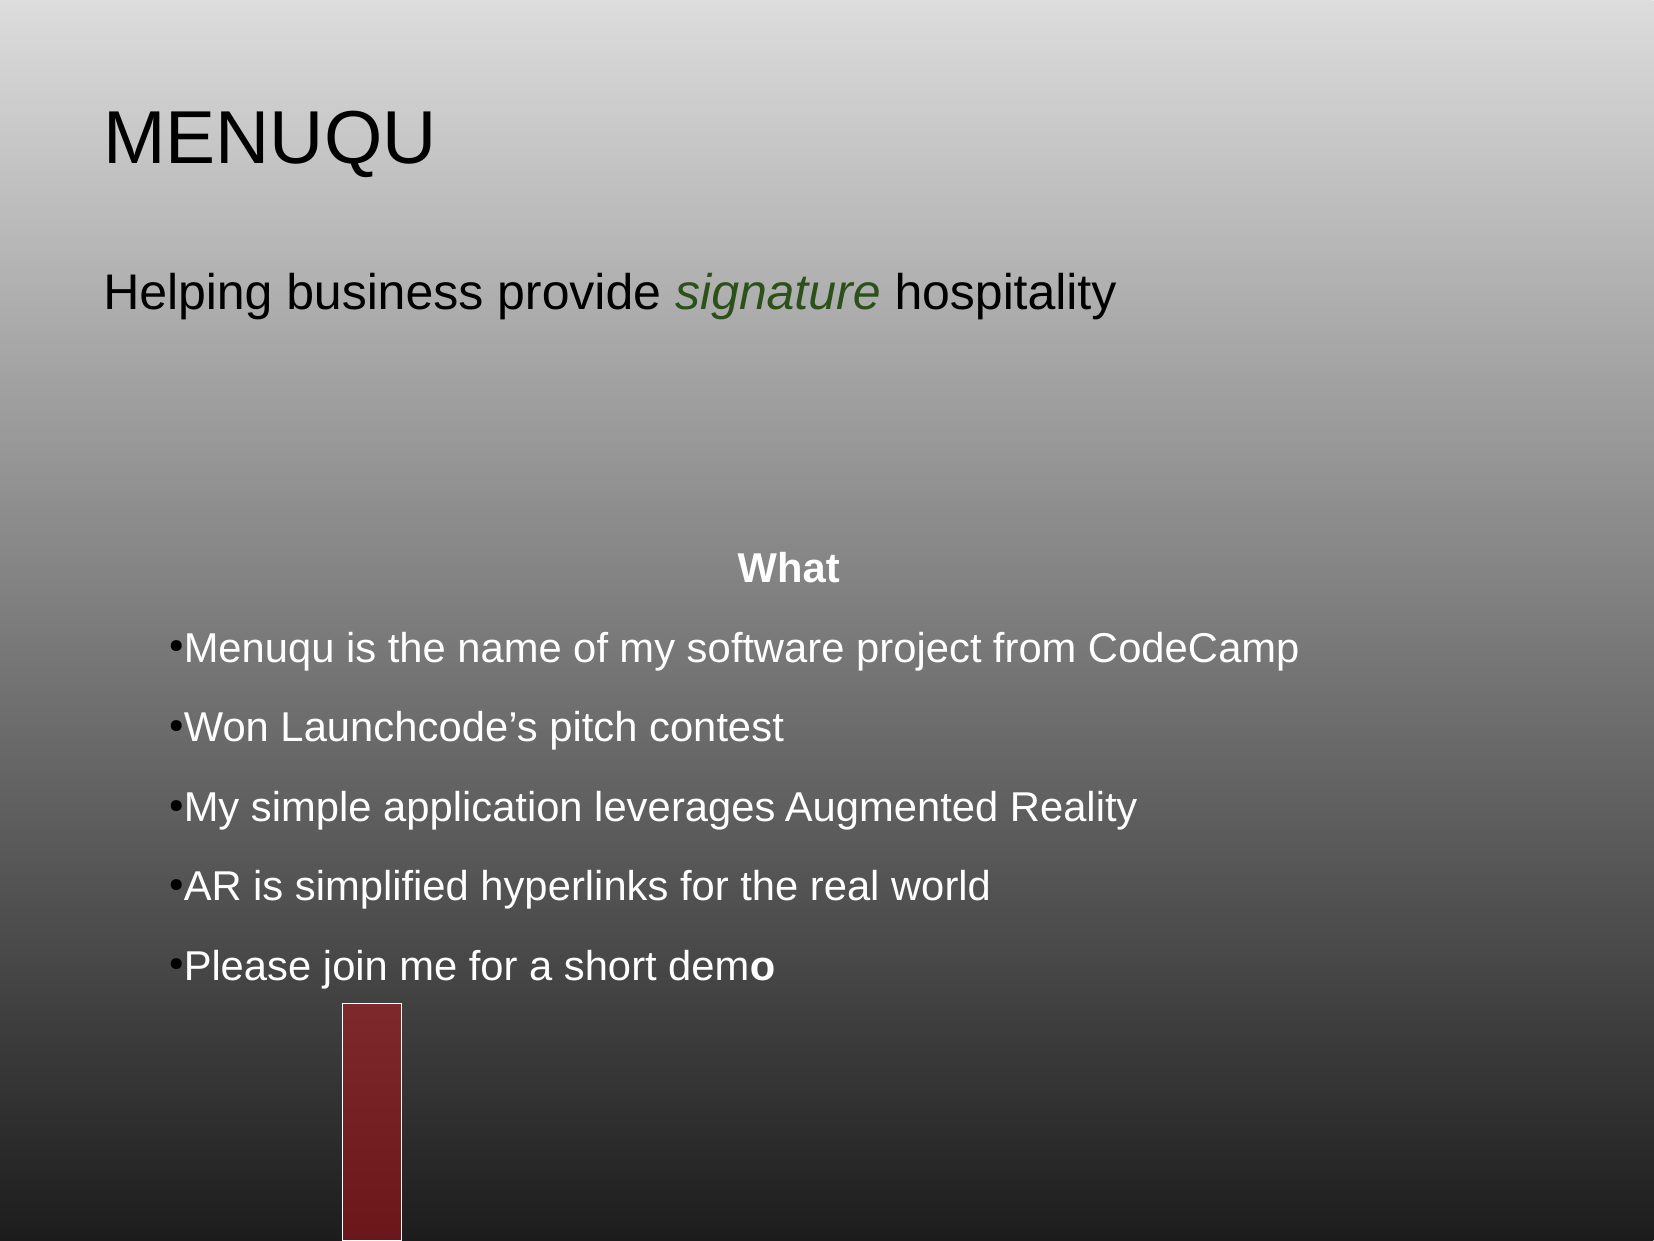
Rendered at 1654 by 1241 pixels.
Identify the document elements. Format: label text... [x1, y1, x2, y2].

text_box MENUQU Helping business provide signature hospitality [88, 88, 1182, 467]
text_box [342, 1076, 402, 1241]
text_box What Menuqu is the name of my software project from CodeCamp Won Launchcode’s pitch contest My simple application leverages Augmented Reality AR is simplified hyperlinks for the real world Please join me for a short demo [154, 537, 1424, 1076]
